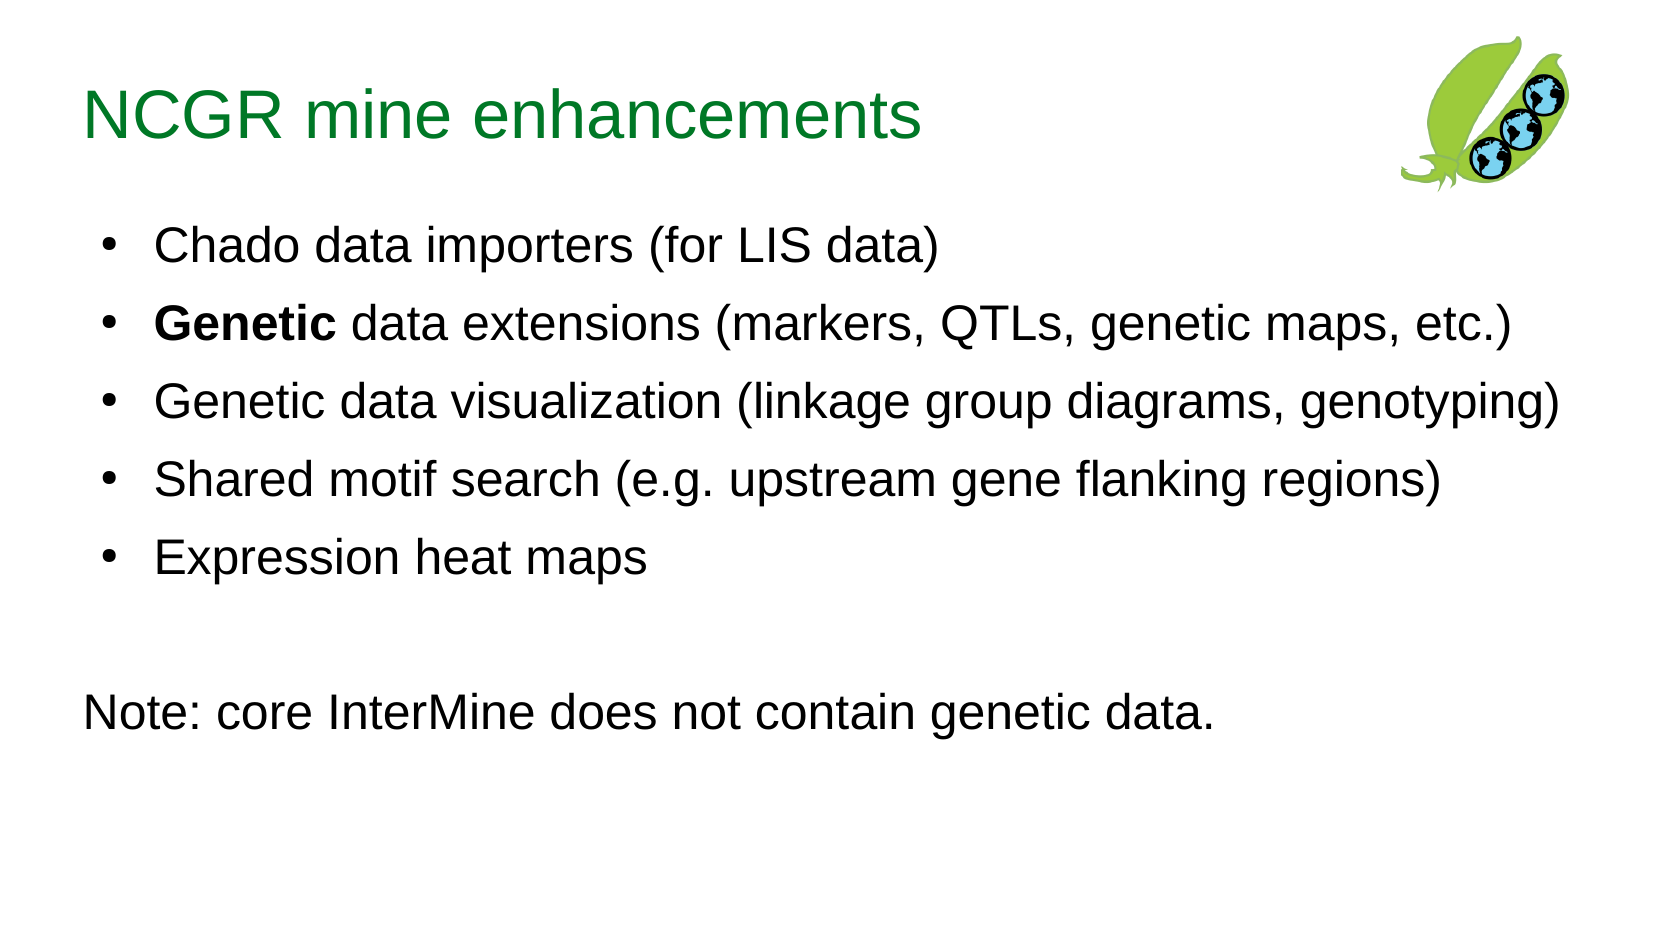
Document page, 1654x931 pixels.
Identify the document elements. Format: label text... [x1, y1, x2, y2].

list Chado data importers (for LIS data) Genetic data extensions (markers, QTLs, genetic maps, etc.) Genetic data visualization (linkage group diagrams, genotyping) Shared motif search (e.g. upstream gene flanking regions) Expression heat maps Note: core InterMine does not contain genetic data. [82, 217, 1571, 901]
title NCGR mine enhancements [82, 37, 1571, 193]
